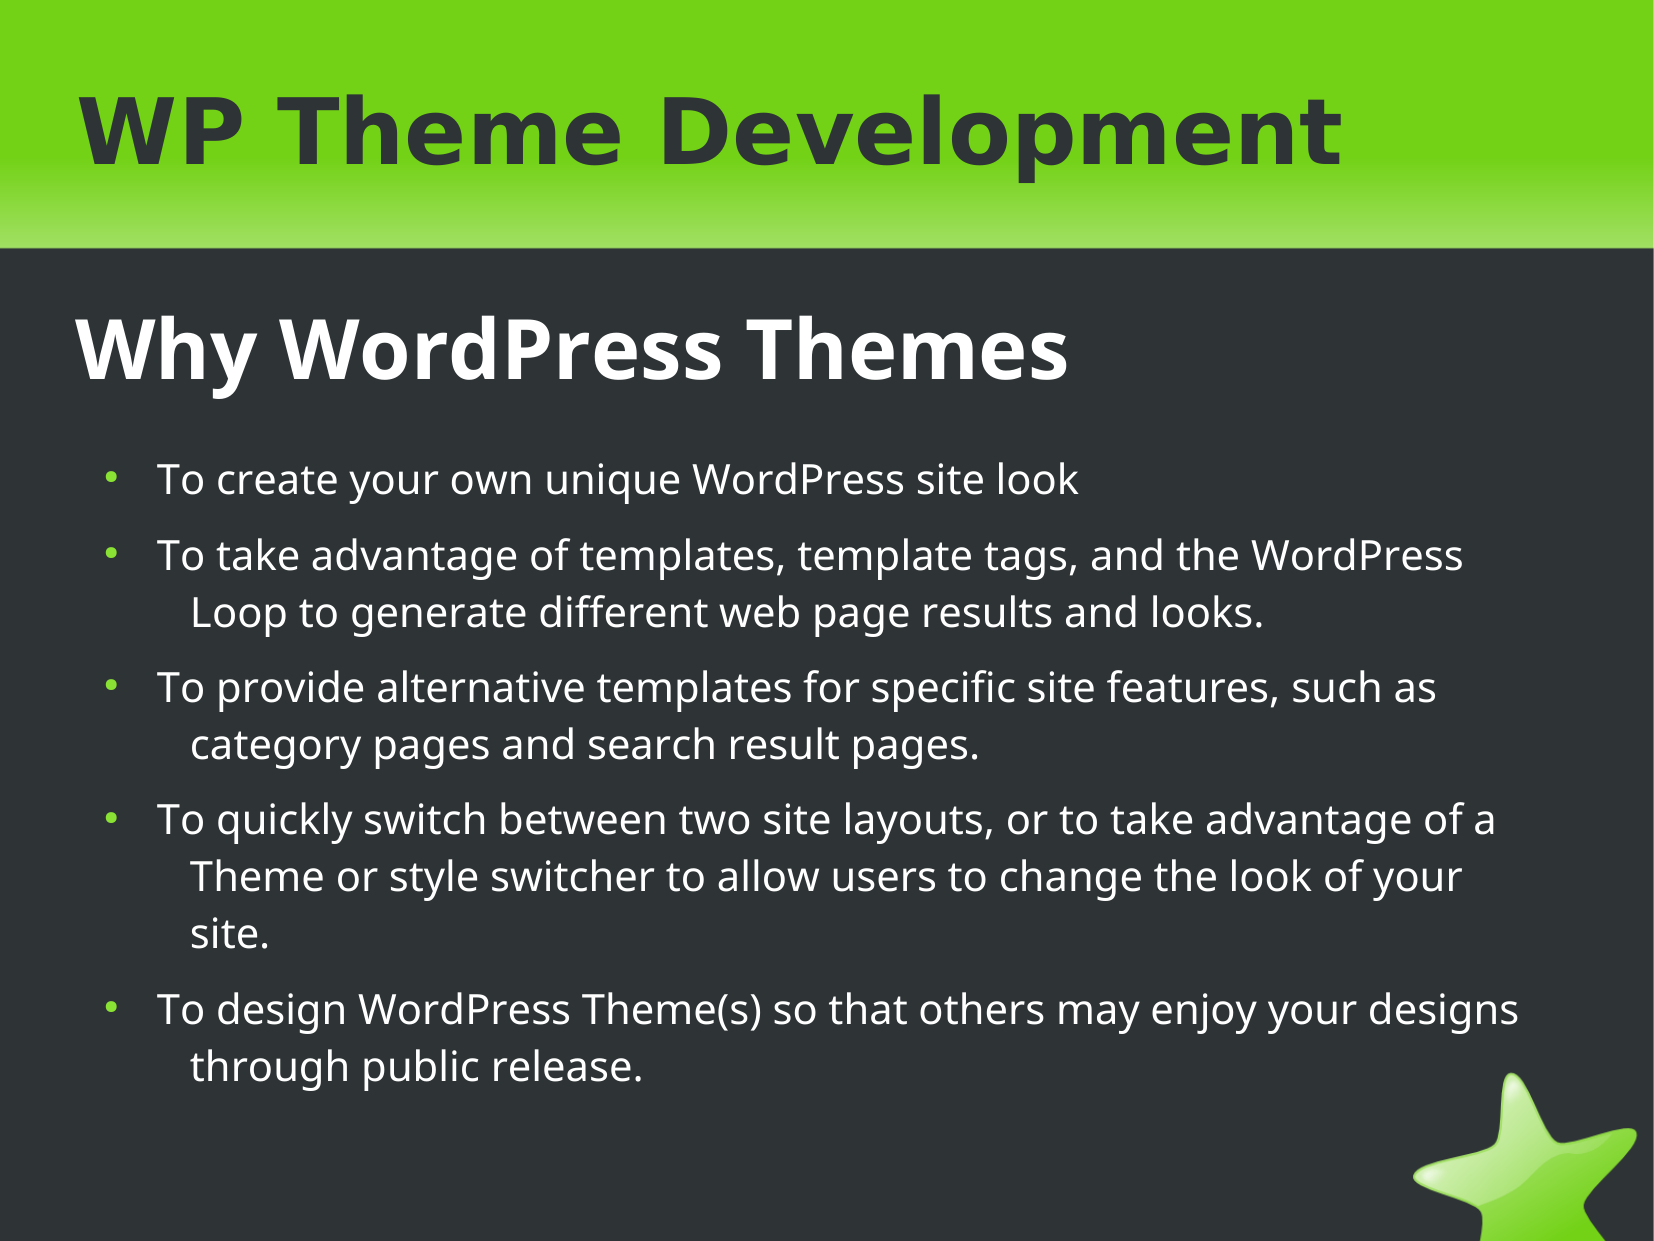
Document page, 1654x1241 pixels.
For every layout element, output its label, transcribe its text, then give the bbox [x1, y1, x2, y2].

title WP Theme Development [76, 29, 1565, 237]
list Why WordPress Themes [75, 290, 1572, 413]
picture [0, 0, 1654, 1241]
list To create your own unique WordPress site look To take advantage of templates, template tags, and the WordPress Loop to generate different web page results and looks. To provide alternative templates for specific site features, such as category pages and search result pages. To quickly switch between two site layouts, or to take advantage of a Theme or style switcher to allow users to change the look of your site. To design WordPress Theme(s) so that others may enjoy your designs through public release. [75, 450, 1530, 1163]
